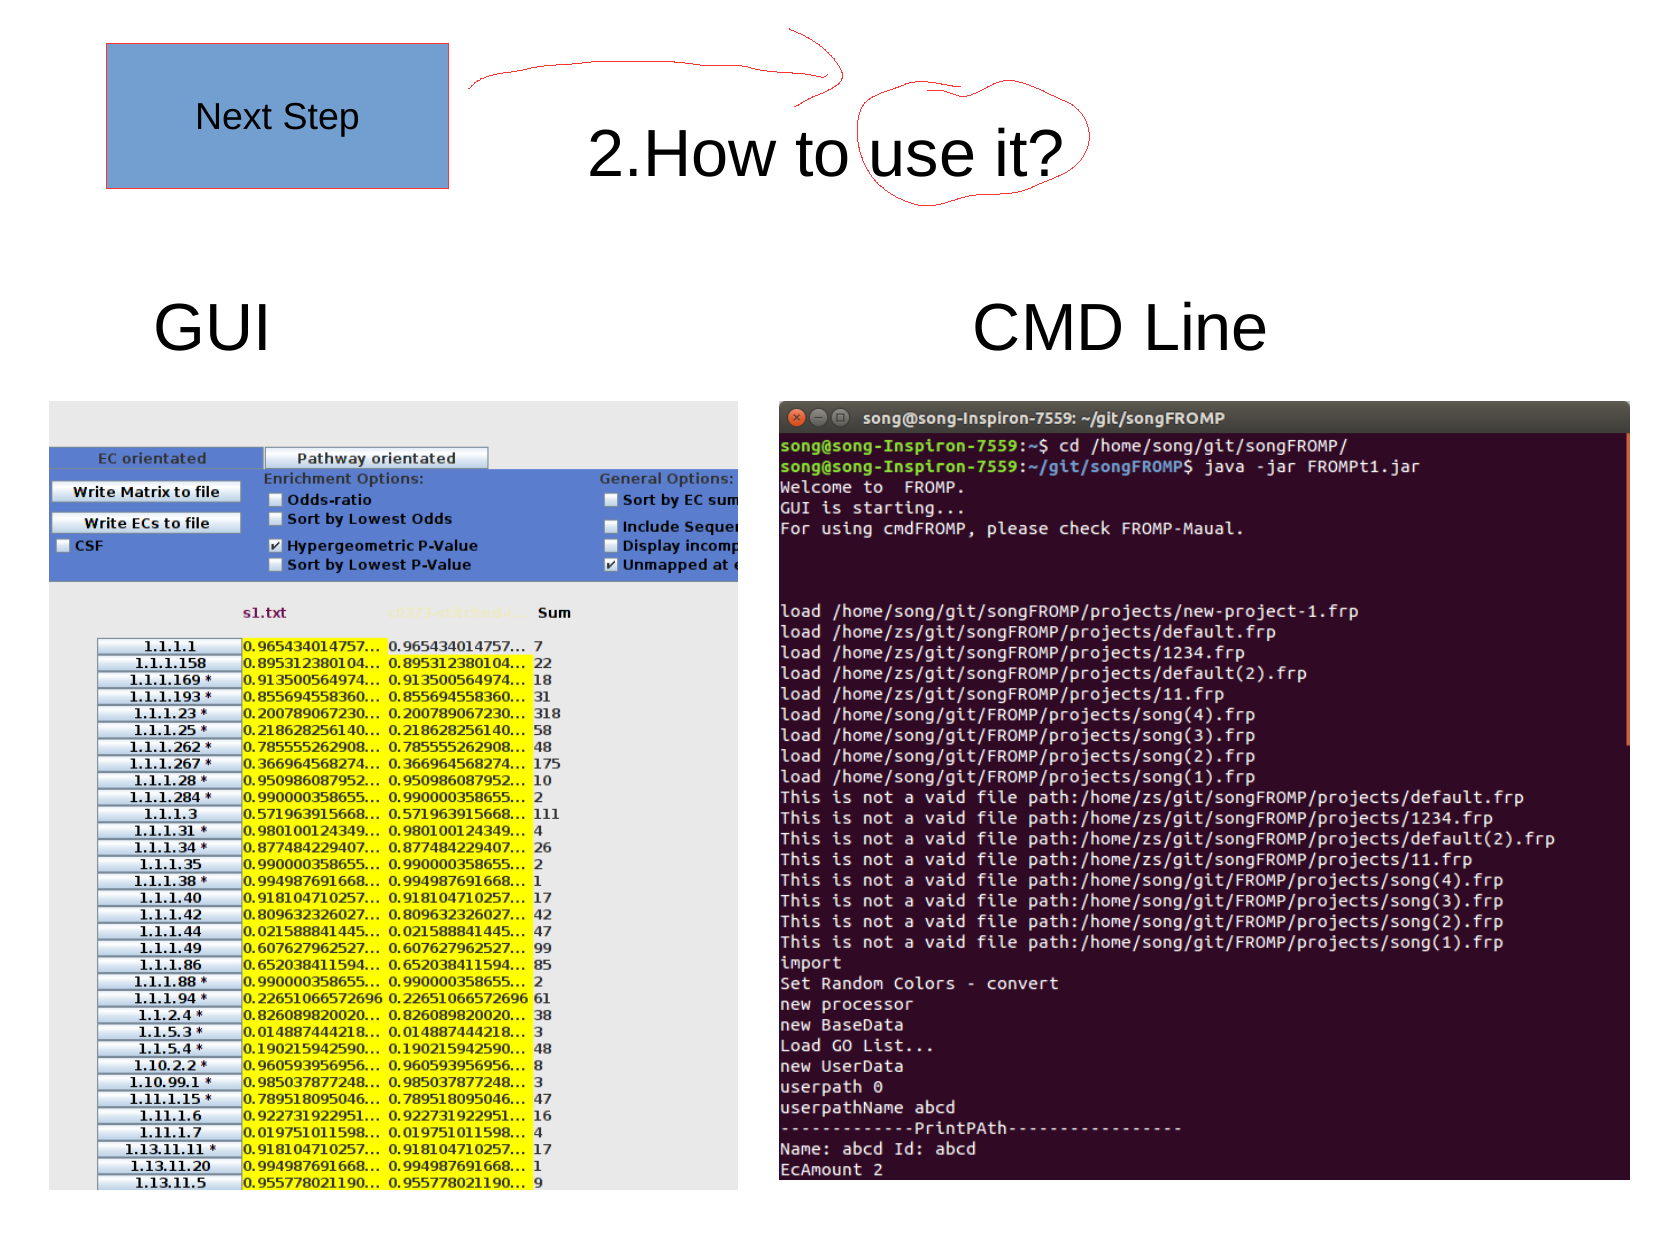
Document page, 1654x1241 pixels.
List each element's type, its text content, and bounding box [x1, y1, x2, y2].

list GUI CMD Line [82, 290, 1571, 1010]
picture [779, 401, 1630, 1180]
text_box Next Step [106, 43, 449, 189]
title 2.How to use it? [82, 49, 1571, 257]
picture [49, 401, 738, 1190]
